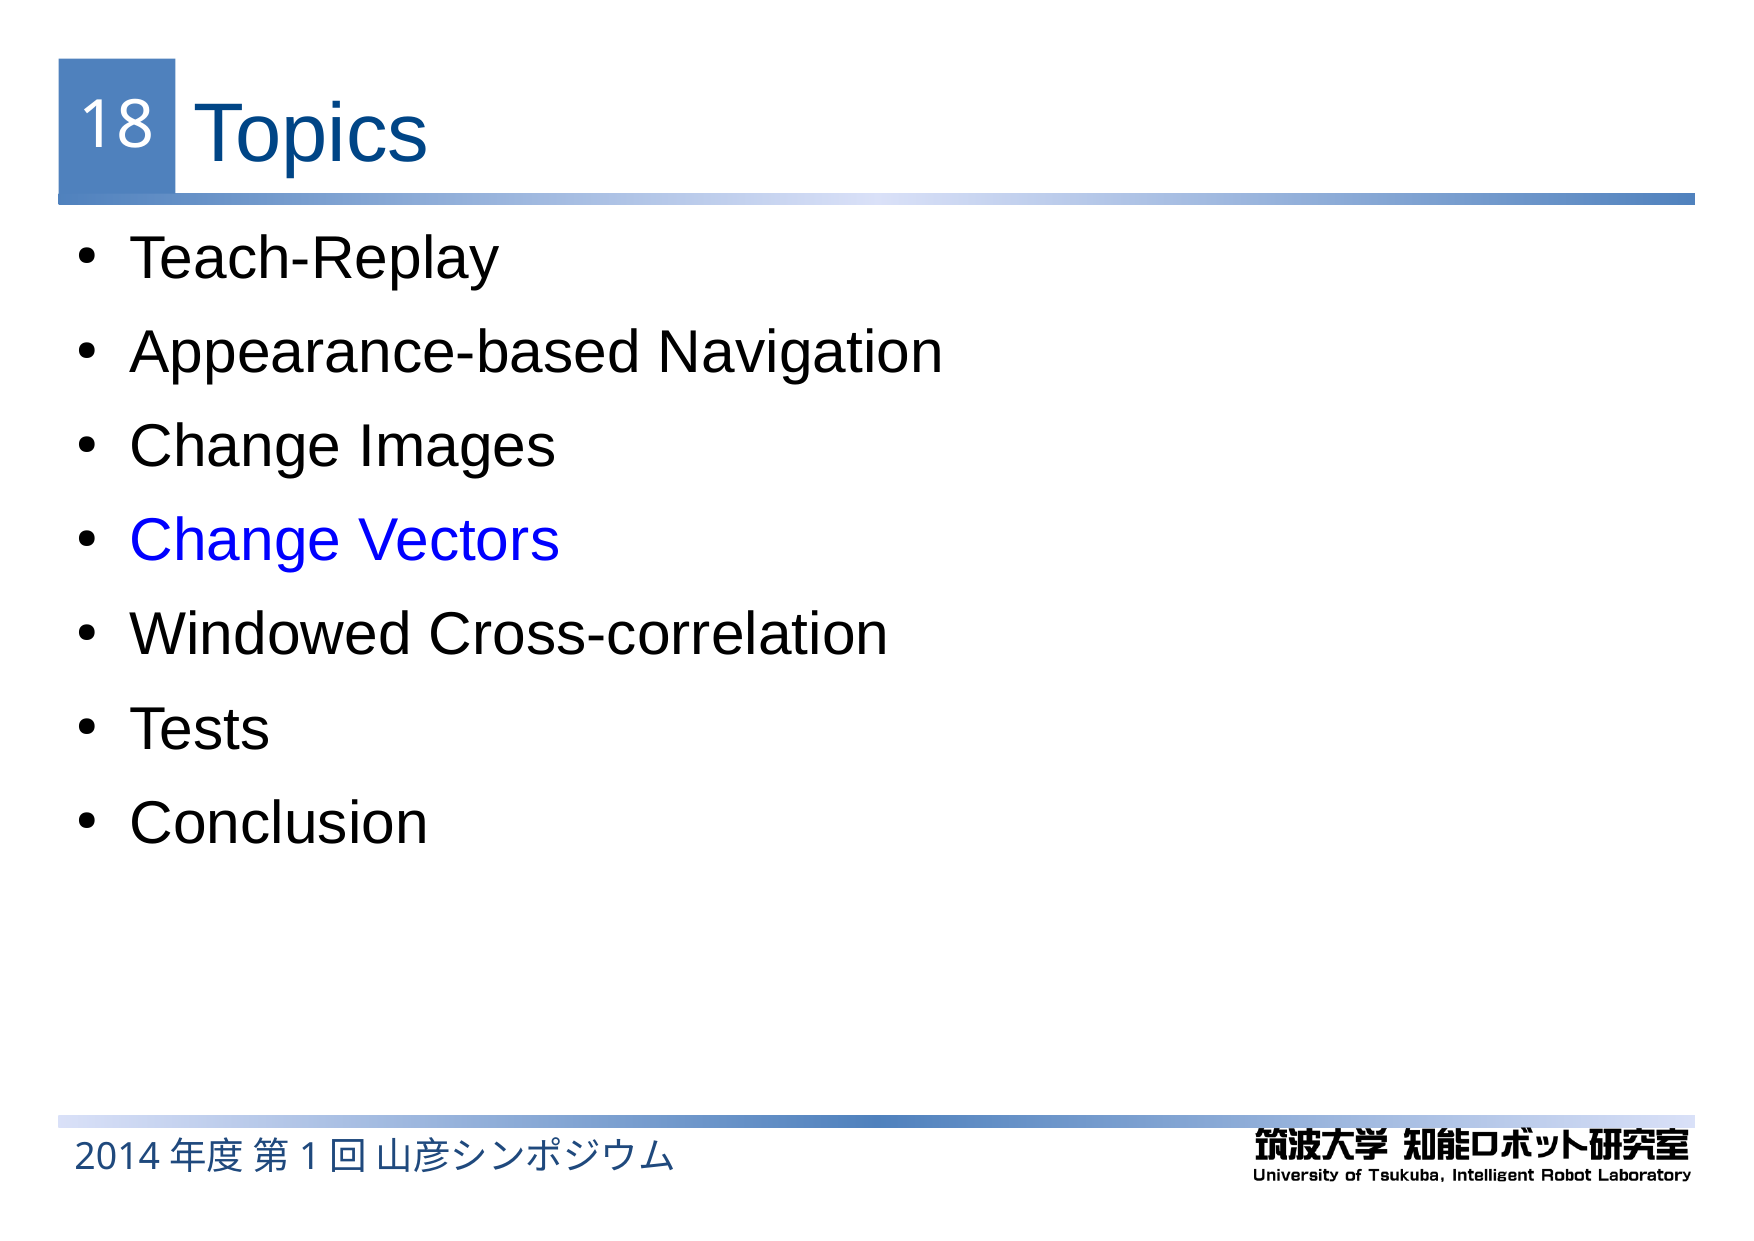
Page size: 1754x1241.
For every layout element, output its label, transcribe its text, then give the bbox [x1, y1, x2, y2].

list Teach-Replay Appearance-based Navigation Change Images Change Vectors Windowed Cross-correlation Tests Conclusion [58, 223, 1696, 1116]
title Topics [193, 61, 1651, 205]
picture [1252, 1127, 1691, 1182]
